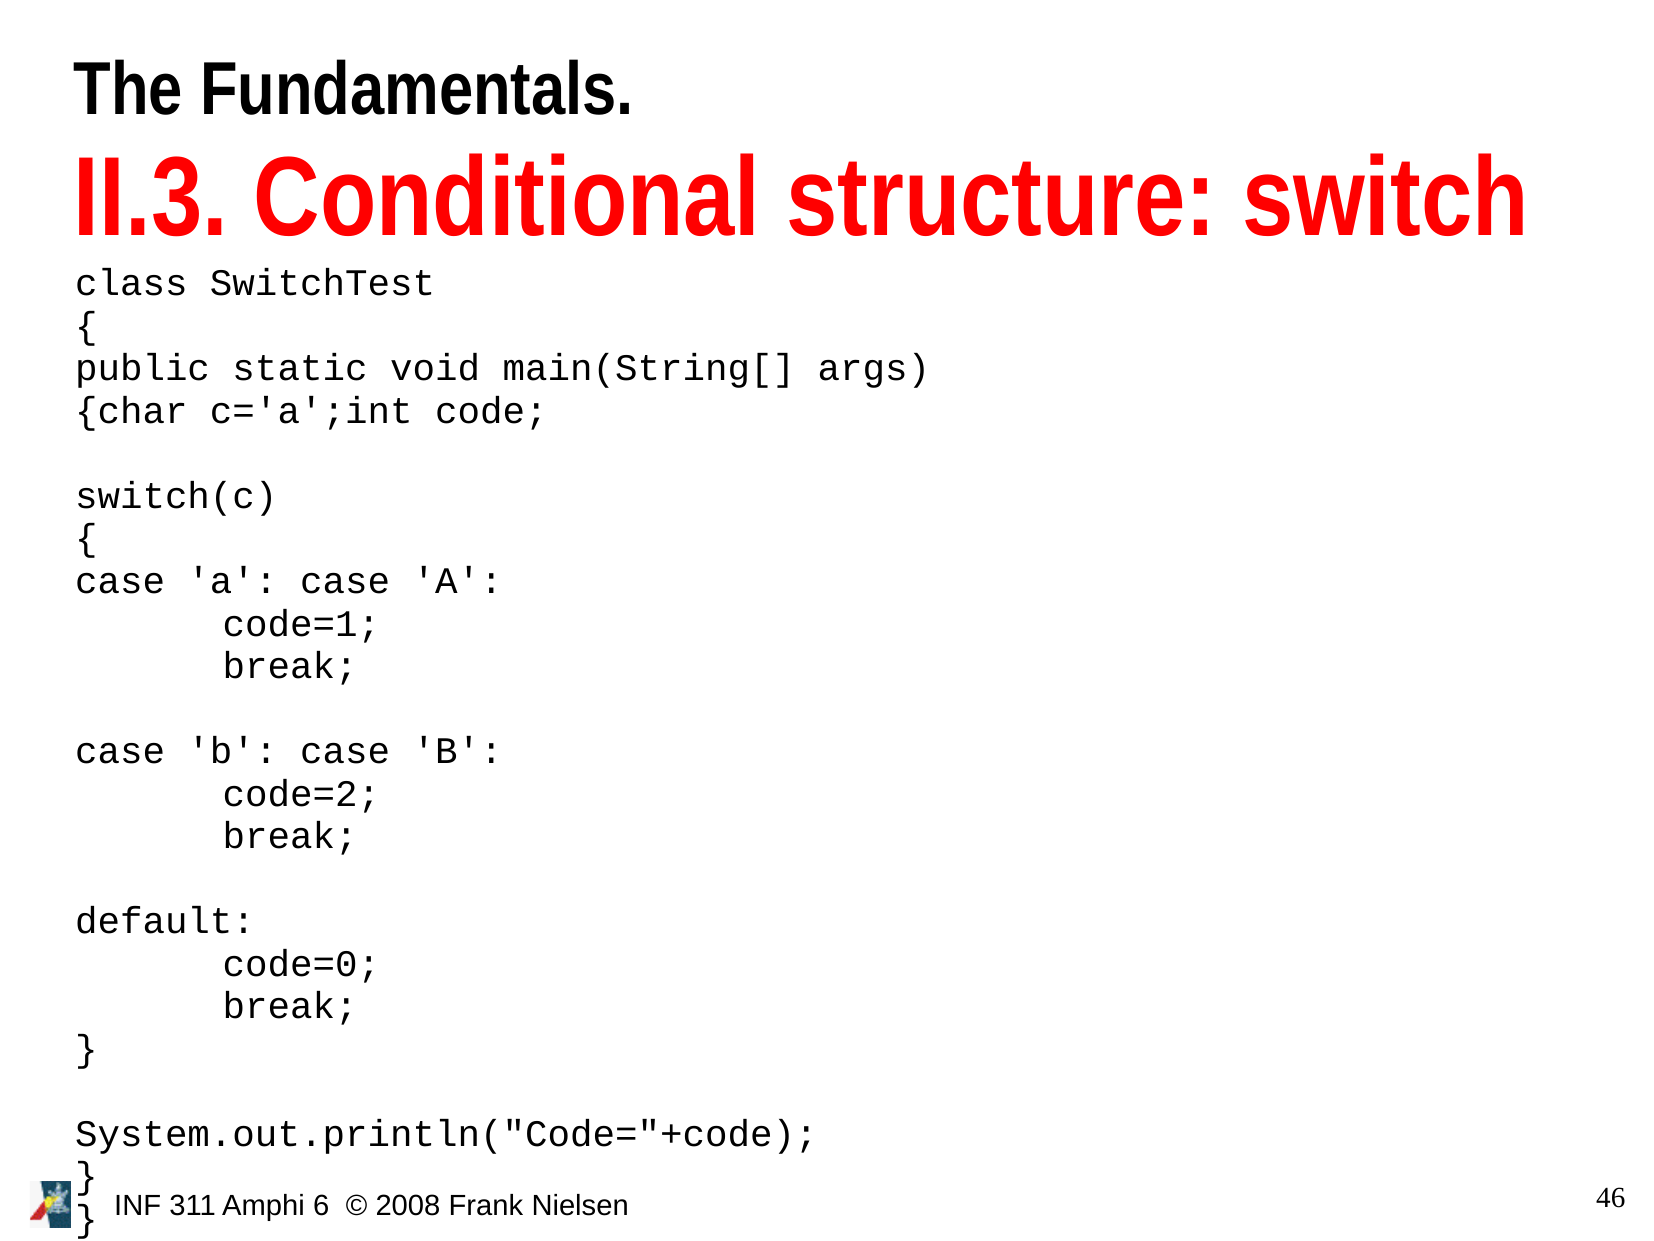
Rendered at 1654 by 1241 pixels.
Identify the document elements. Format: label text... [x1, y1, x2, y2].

picture [29, 1181, 71, 1228]
text_box class SwitchTest { public static void main(String[] args) {char c='a';int code; switch(c) { case 'a': case 'A': code=1; break; case 'b': case 'B': code=2; break; default: code=0; break; } System.out.println("Code="+code); } } [60, 257, 1595, 1188]
text_box The Fundamentals. II.3. Conditional structure: switch [59, 36, 1545, 266]
